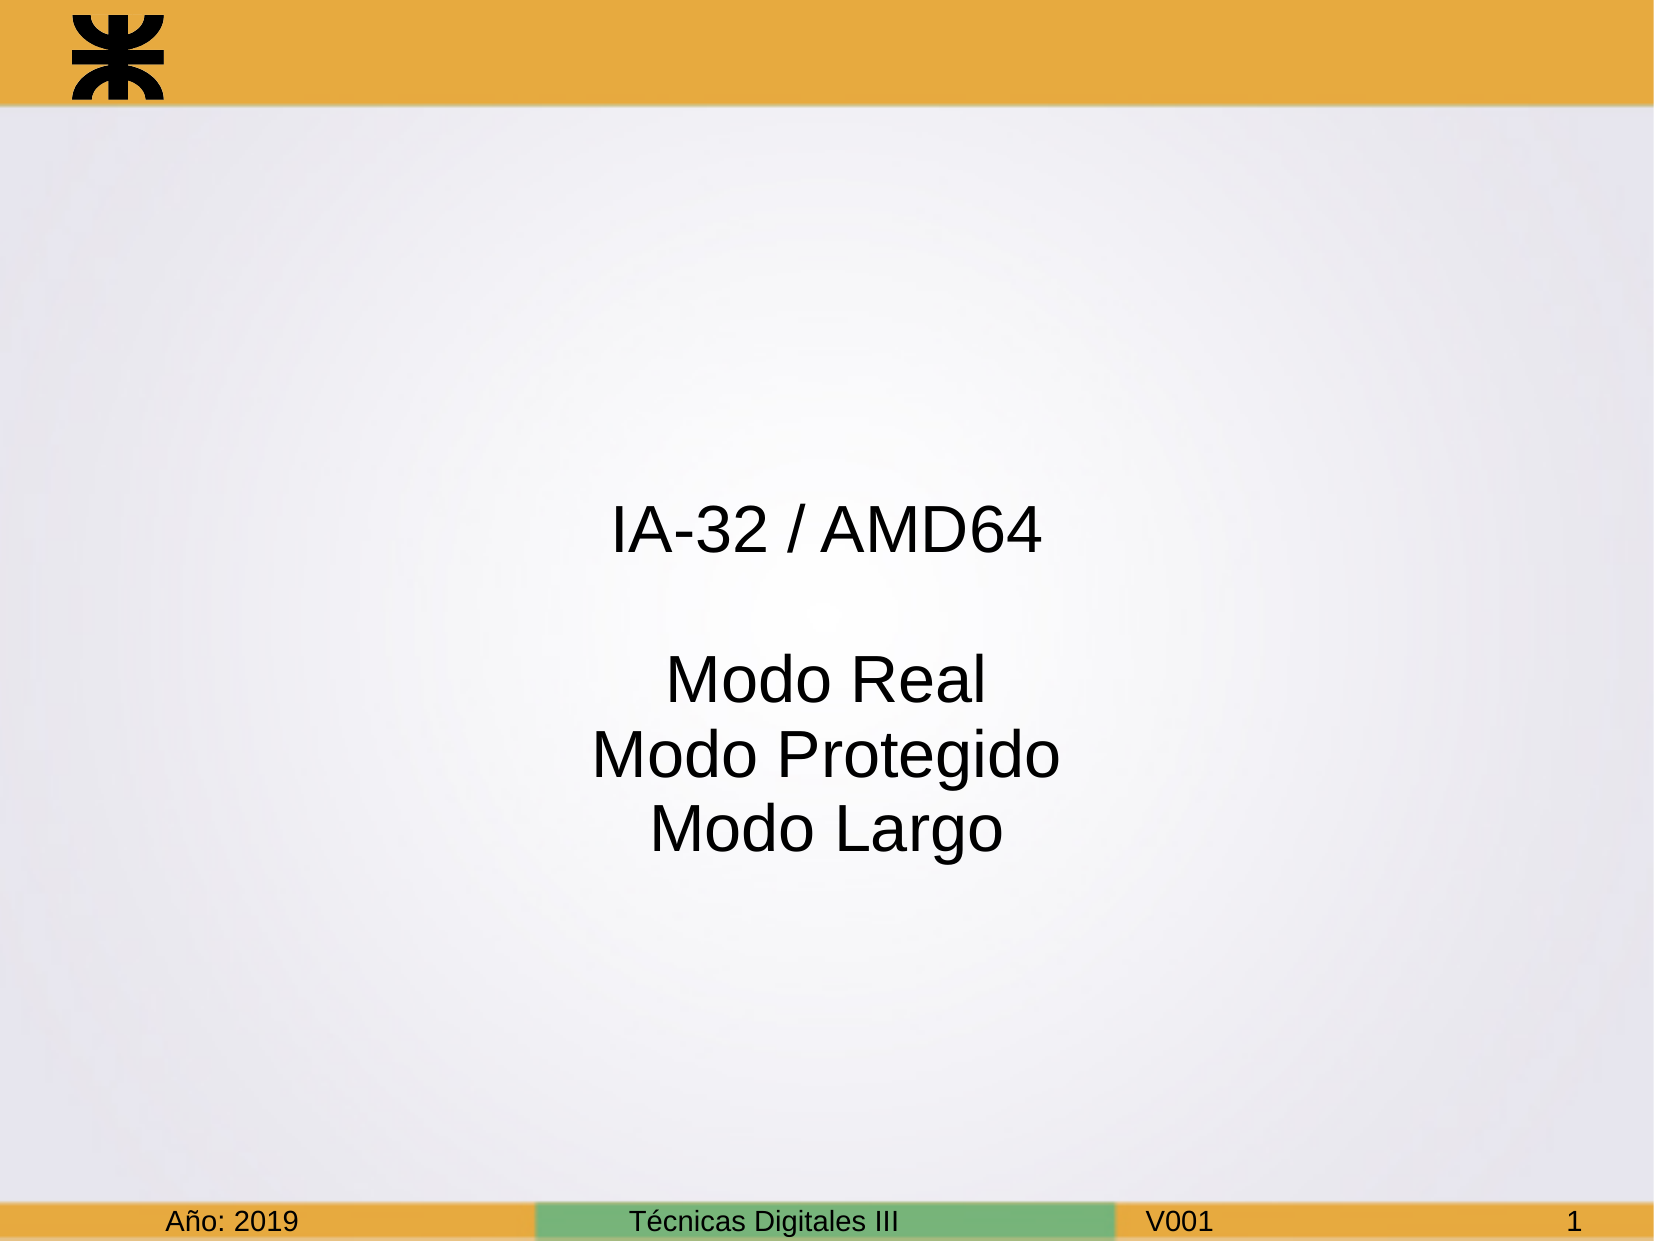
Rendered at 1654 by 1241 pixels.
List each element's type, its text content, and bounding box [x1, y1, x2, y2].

picture [0, 0, 1654, 1241]
subtitle IA-32 / AMD64 Modo Real Modo Protegido Modo Largo [82, 236, 1571, 1123]
